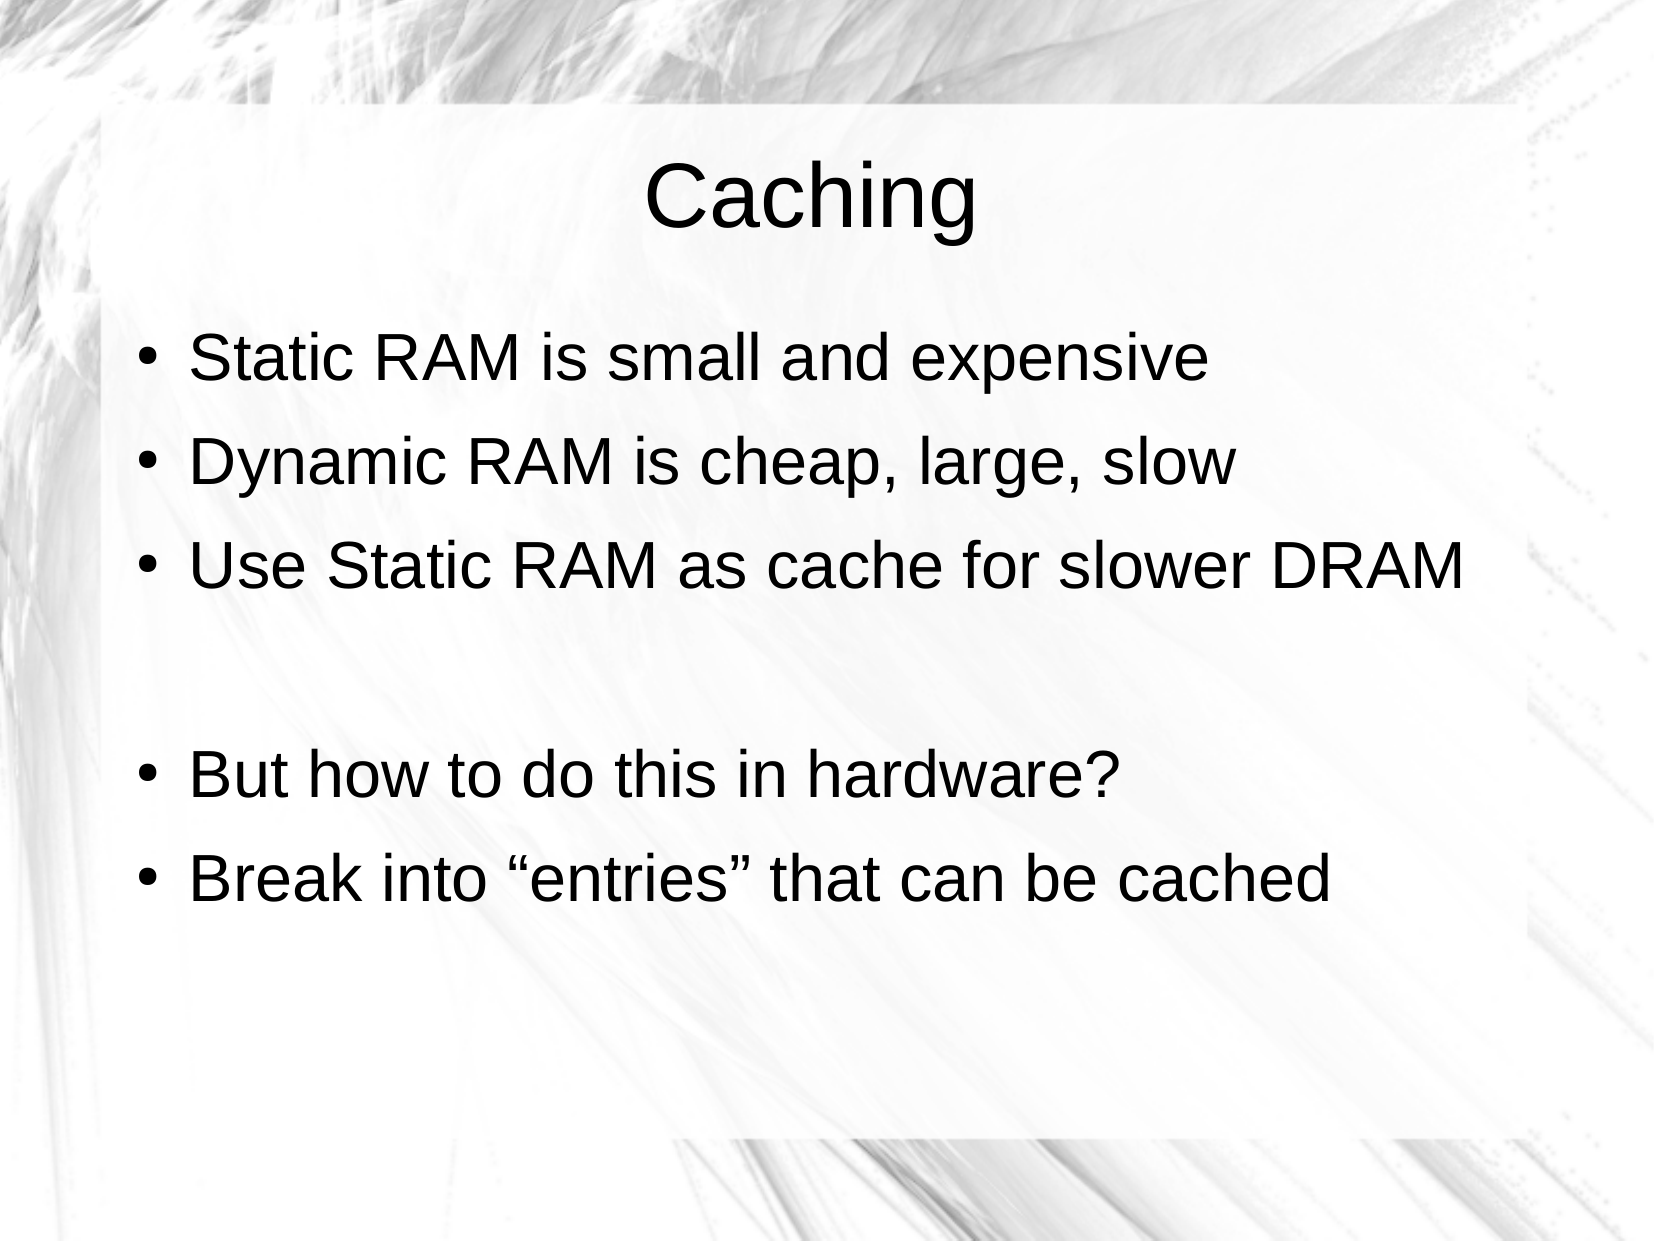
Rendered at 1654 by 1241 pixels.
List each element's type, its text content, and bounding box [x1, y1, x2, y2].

list Static RAM is small and expensive Dynamic RAM is cheap, large, slow Use Static RAM as cache for slower DRAM But how to do this in hardware? Break into “entries” that can be cached [118, 319, 1571, 1040]
picture [0, 0, 1654, 1241]
title Caching [118, 112, 1506, 281]
